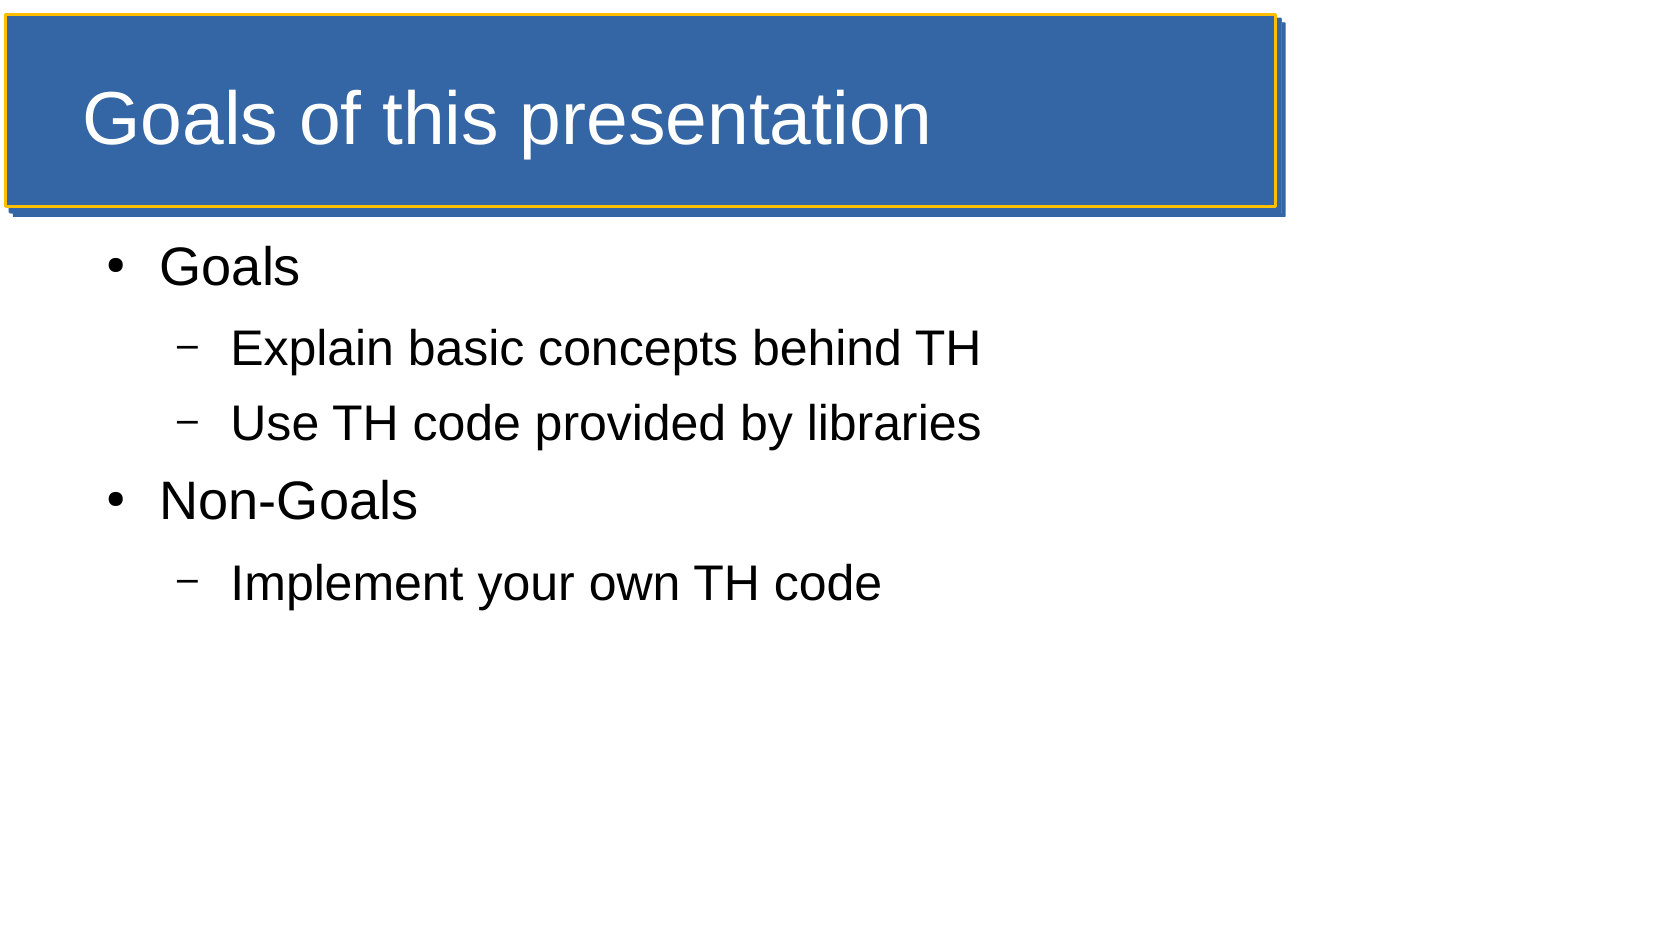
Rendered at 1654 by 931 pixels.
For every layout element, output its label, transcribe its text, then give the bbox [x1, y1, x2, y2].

list Goals Explain basic concepts behind TH Use TH code provided by libraries Non-Goals Implement your own TH code [88, 236, 1565, 798]
title Goals of this presentation [82, 44, 1235, 192]
